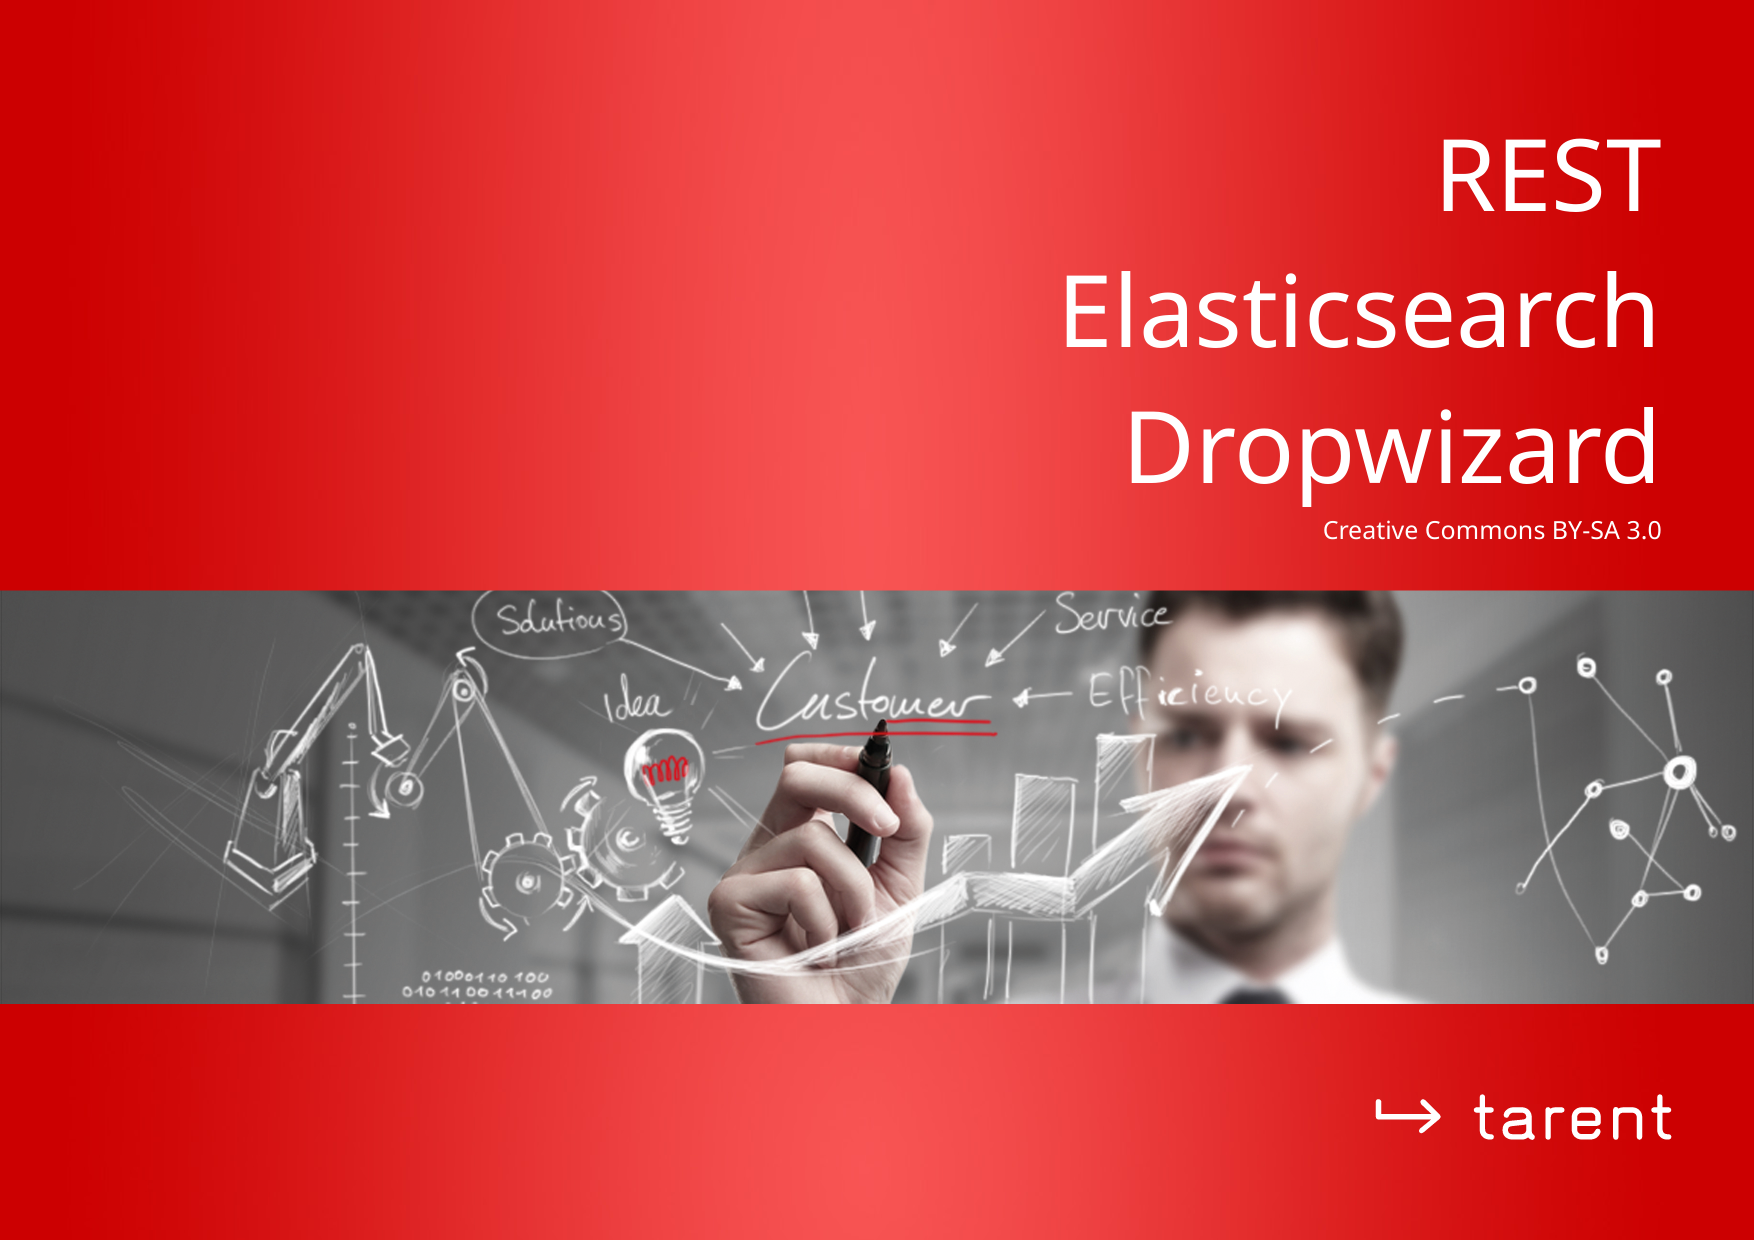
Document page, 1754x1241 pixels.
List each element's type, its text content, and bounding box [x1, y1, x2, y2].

text_box REST Elasticsearch Dropwizard Creative Commons BY-SA 3.0 [389, 96, 1678, 508]
picture [0, 0, 1754, 1240]
